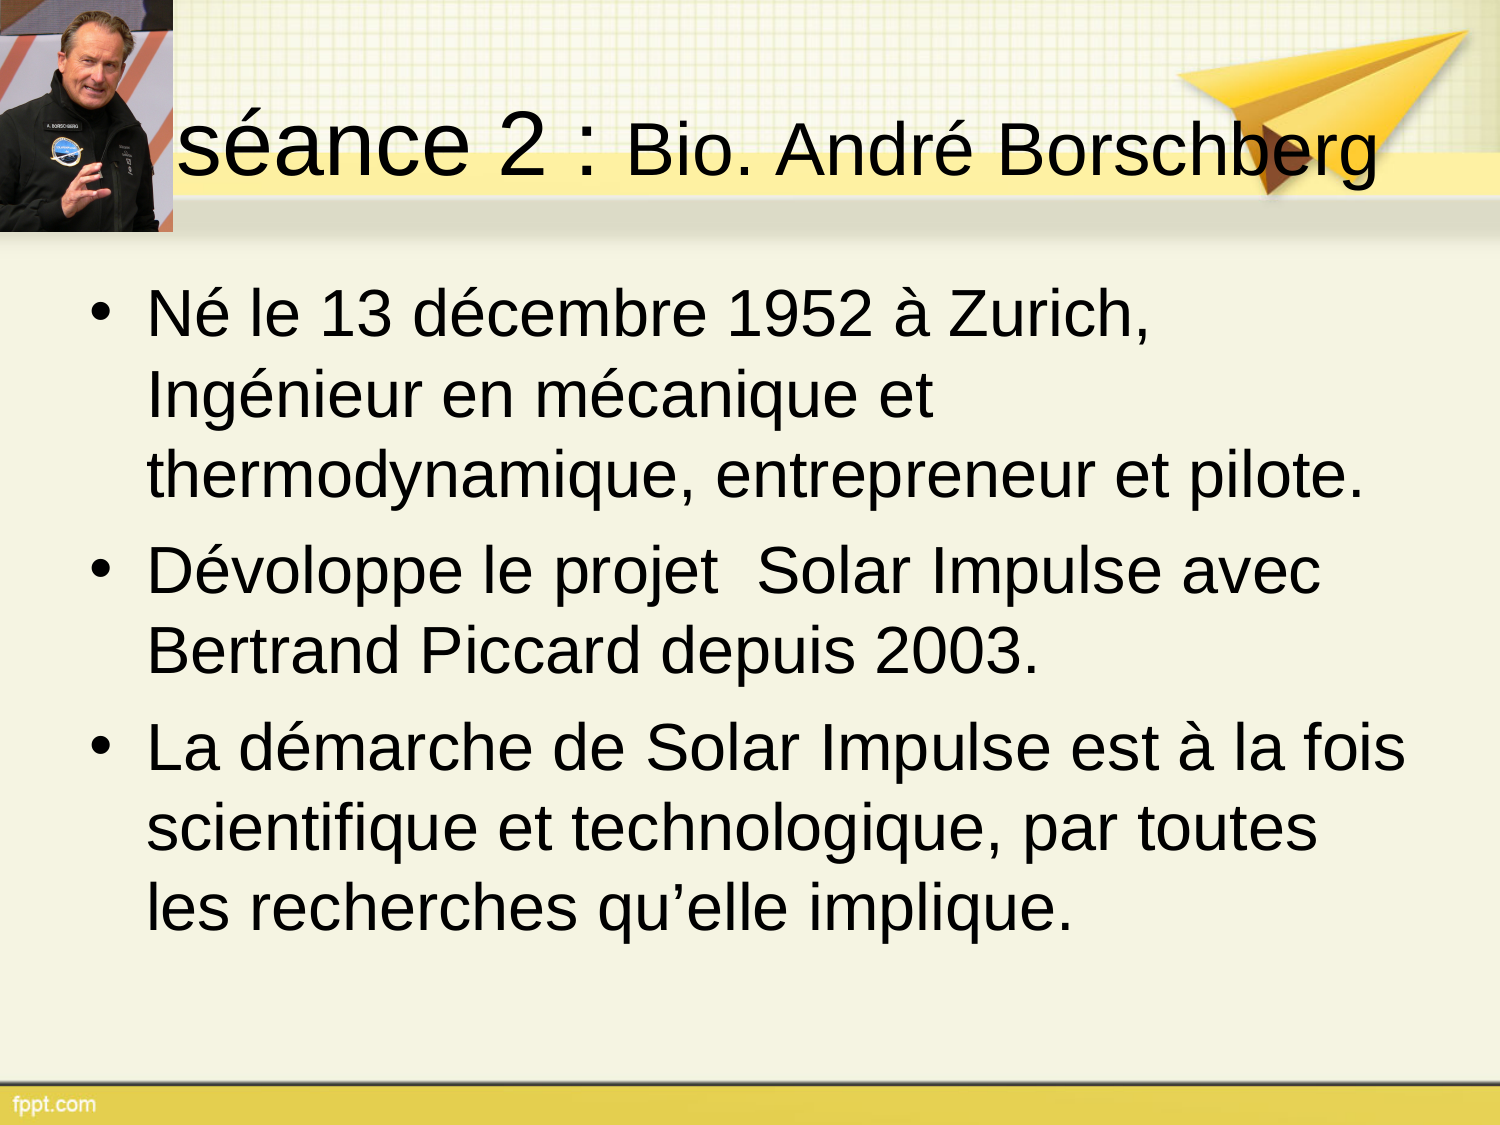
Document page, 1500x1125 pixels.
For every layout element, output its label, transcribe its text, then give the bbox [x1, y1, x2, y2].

list Né le 13 décembre 1952 à Zurich, Ingénieur en mécanique et thermodynamique, entrepreneur et pilote. Dévoloppe le projet Solar Impulse avec Bertrand Piccard depuis 2003. La démarche de Solar Impulse est à la fois scientifique et technologique, par toutes les recherches qu’elle implique. [75, 262, 1426, 1005]
title séance 2 : Bio. André Borschberg [116, 45, 1467, 233]
picture [0, 0, 1500, 1125]
